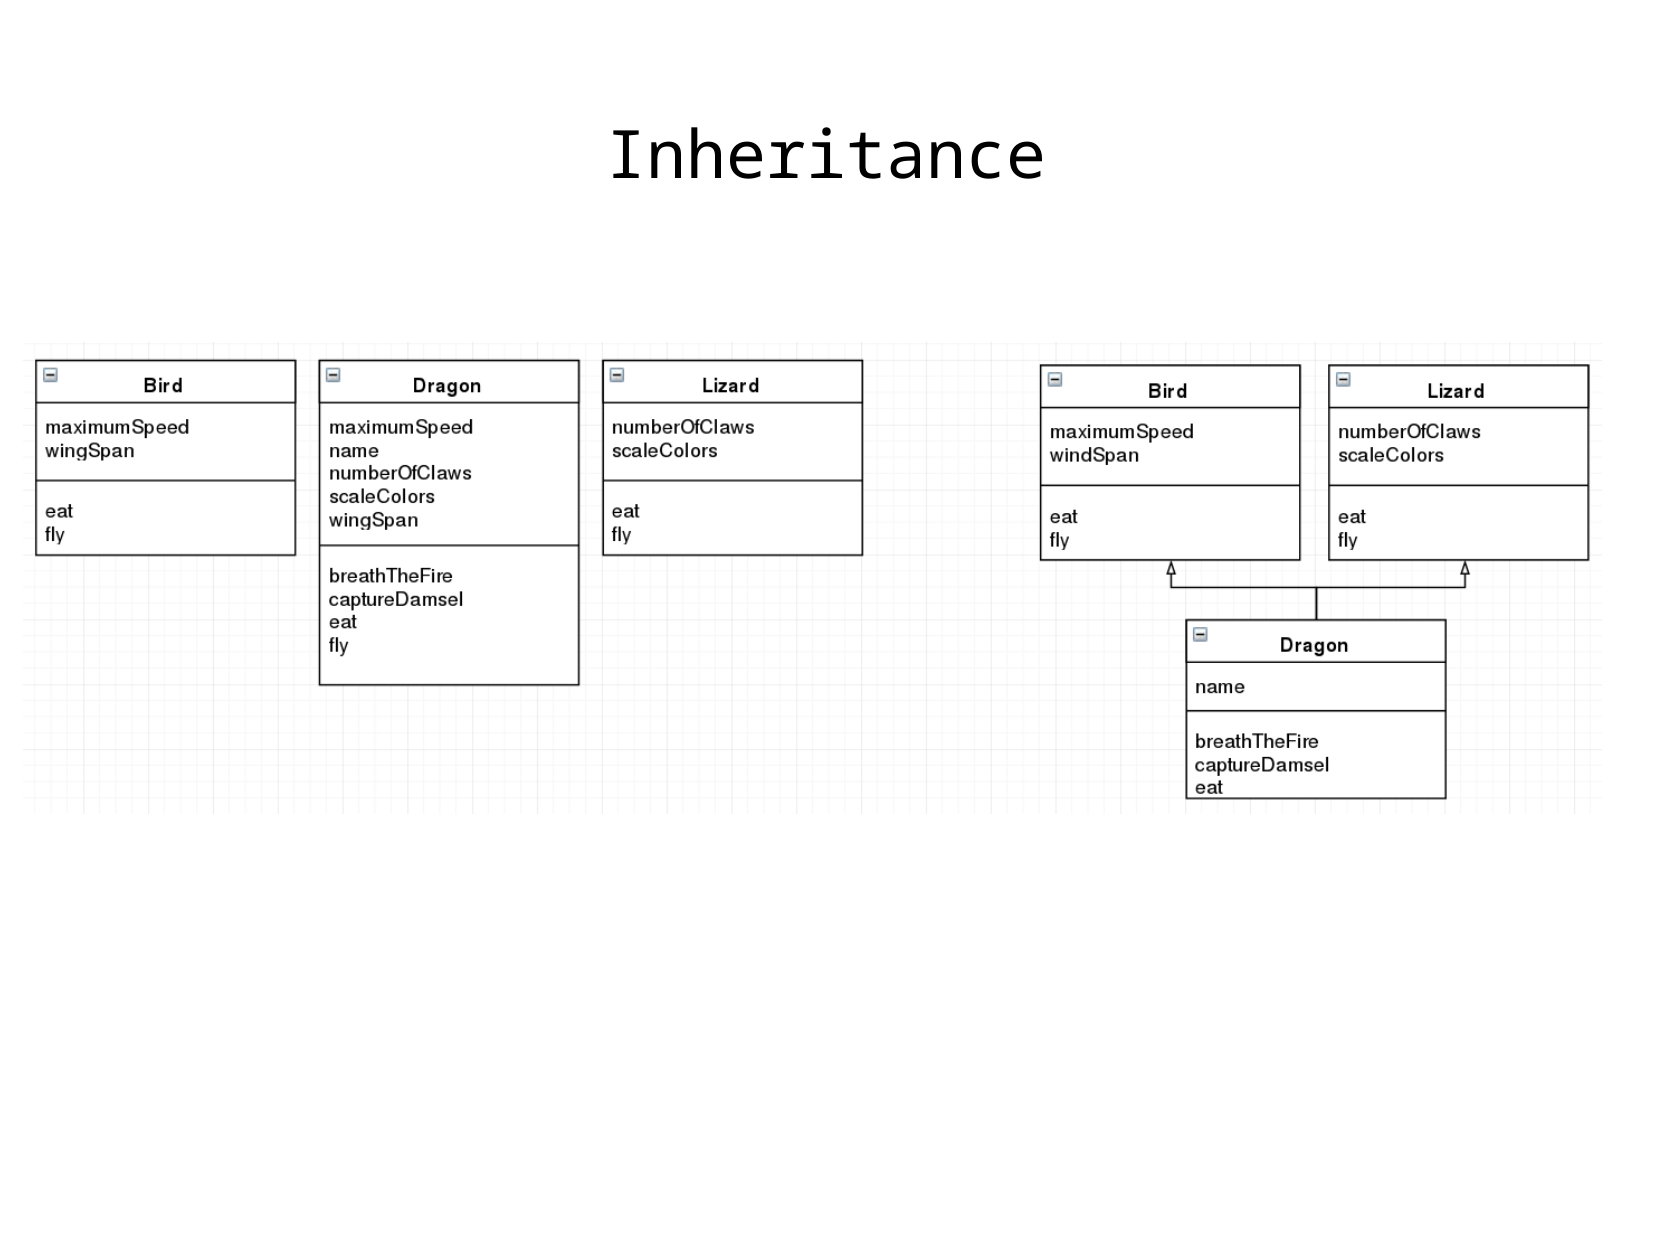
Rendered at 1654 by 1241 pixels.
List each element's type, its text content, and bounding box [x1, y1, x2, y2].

picture [23, 342, 1602, 814]
title Inheritance [82, 49, 1571, 257]
